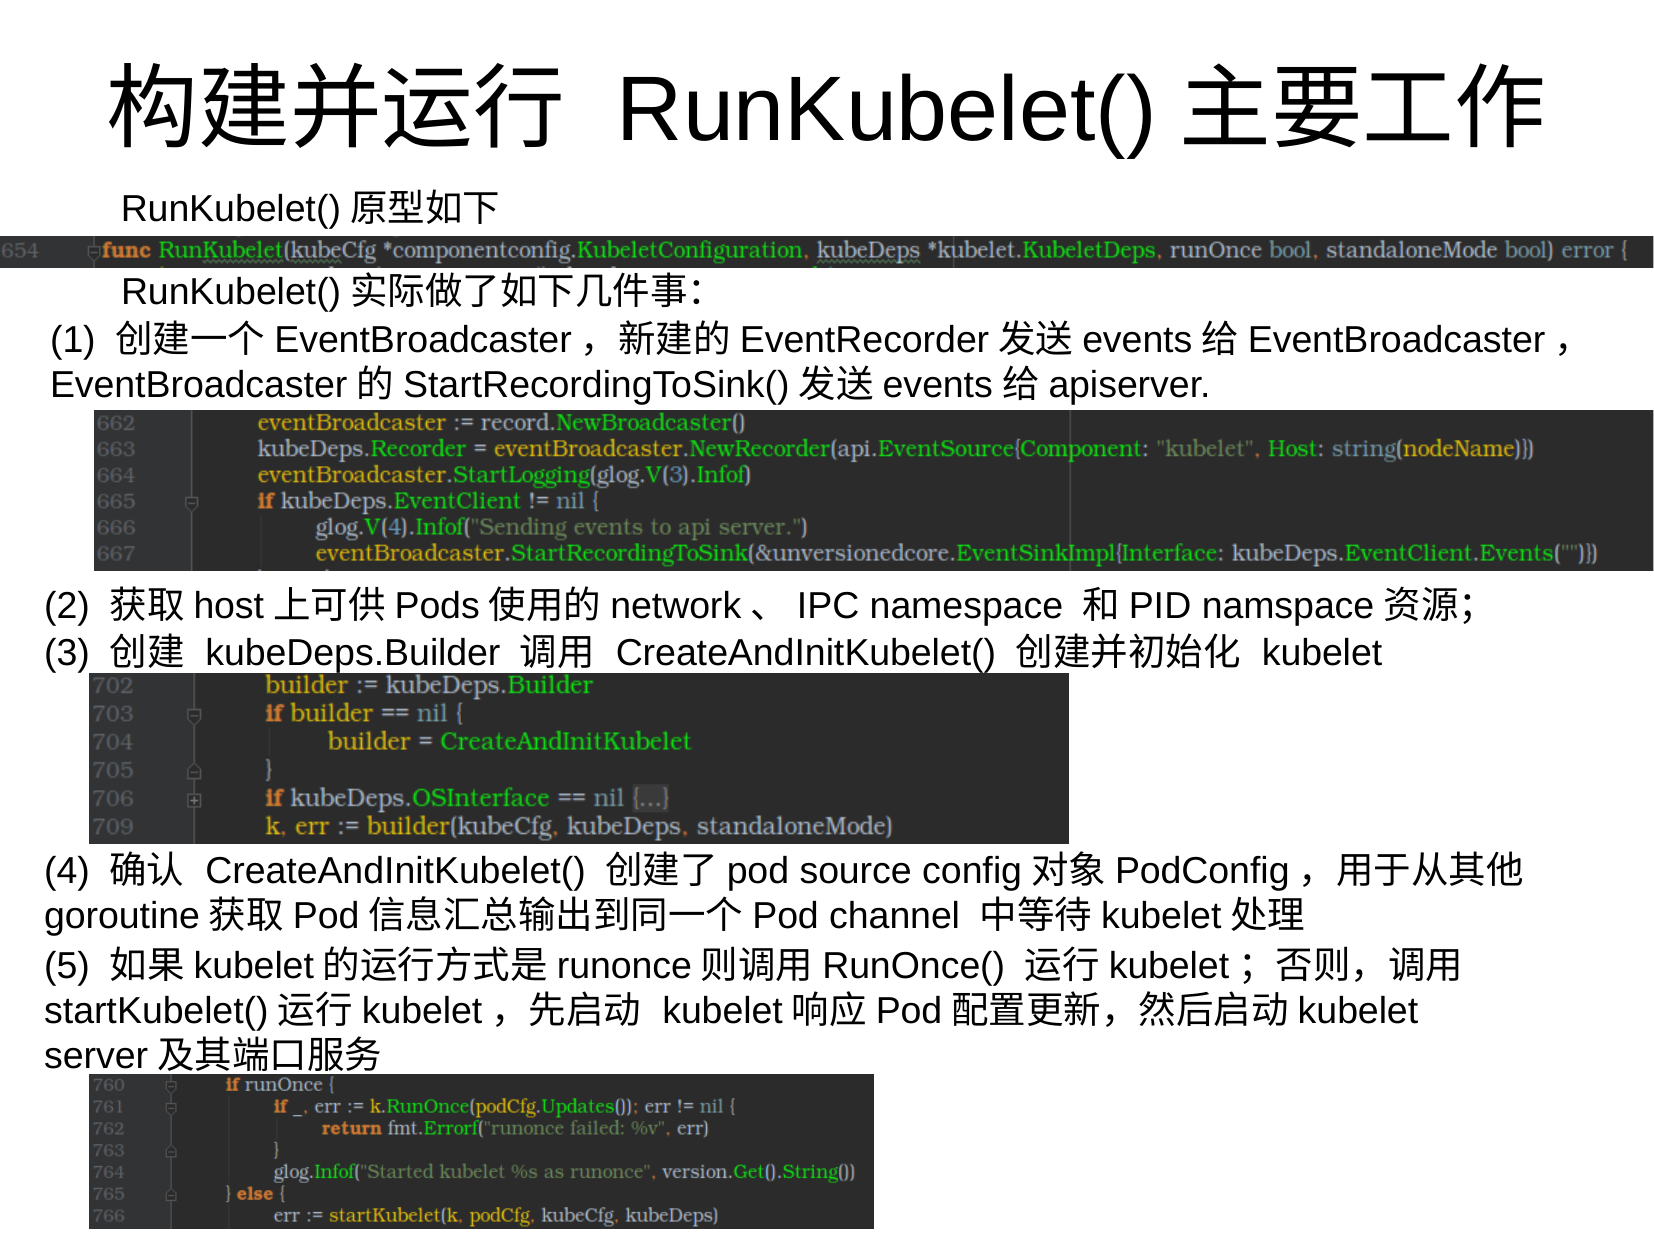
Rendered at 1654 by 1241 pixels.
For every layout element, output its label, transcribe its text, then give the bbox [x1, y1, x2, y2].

text_box RunKubelet()实际做了如下几件事： [106, 259, 791, 307]
picture [0, 236, 1654, 268]
text_box (2) 获取host上可供Pods使用的network、IPC namespace 和PID namspace资源； [29, 573, 1529, 620]
text_box (1) 创建一个EventBroadcaster，新建的EventRecorder发送events给EventBroadcaster，EventBroadcaster的StartRecordingToSink()发送events给apiserver. [35, 307, 1630, 378]
picture [94, 410, 1654, 571]
picture [89, 673, 1069, 838]
text_box (3) 创建 kubeDeps.Builder 调用 CreateAndInitKubelet() 创建并初始化 kubelet [29, 620, 1529, 691]
text_box 构建并运行 RunKubelet()主要工作 [82, 0, 1571, 207]
text_box (4) 确认 CreateAndInitKubelet() 创建了pod source config对象PodConfig，用于从其他goroutine获取Pod信息汇总输出到同一个Pod channel 中等待kubelet处理 [29, 838, 1583, 945]
text_box RunKubelet()原型如下 [106, 177, 543, 248]
picture [89, 1074, 874, 1229]
text_box (5) 如果kubelet的运行方式是runonce则调用RunOnce() 运行kubelet；否则，调用startKubelet()运行kubelet，先启动 kubelet响应Pod配置更新，然后启动kubelet server及其端口服务 [29, 933, 1529, 1004]
